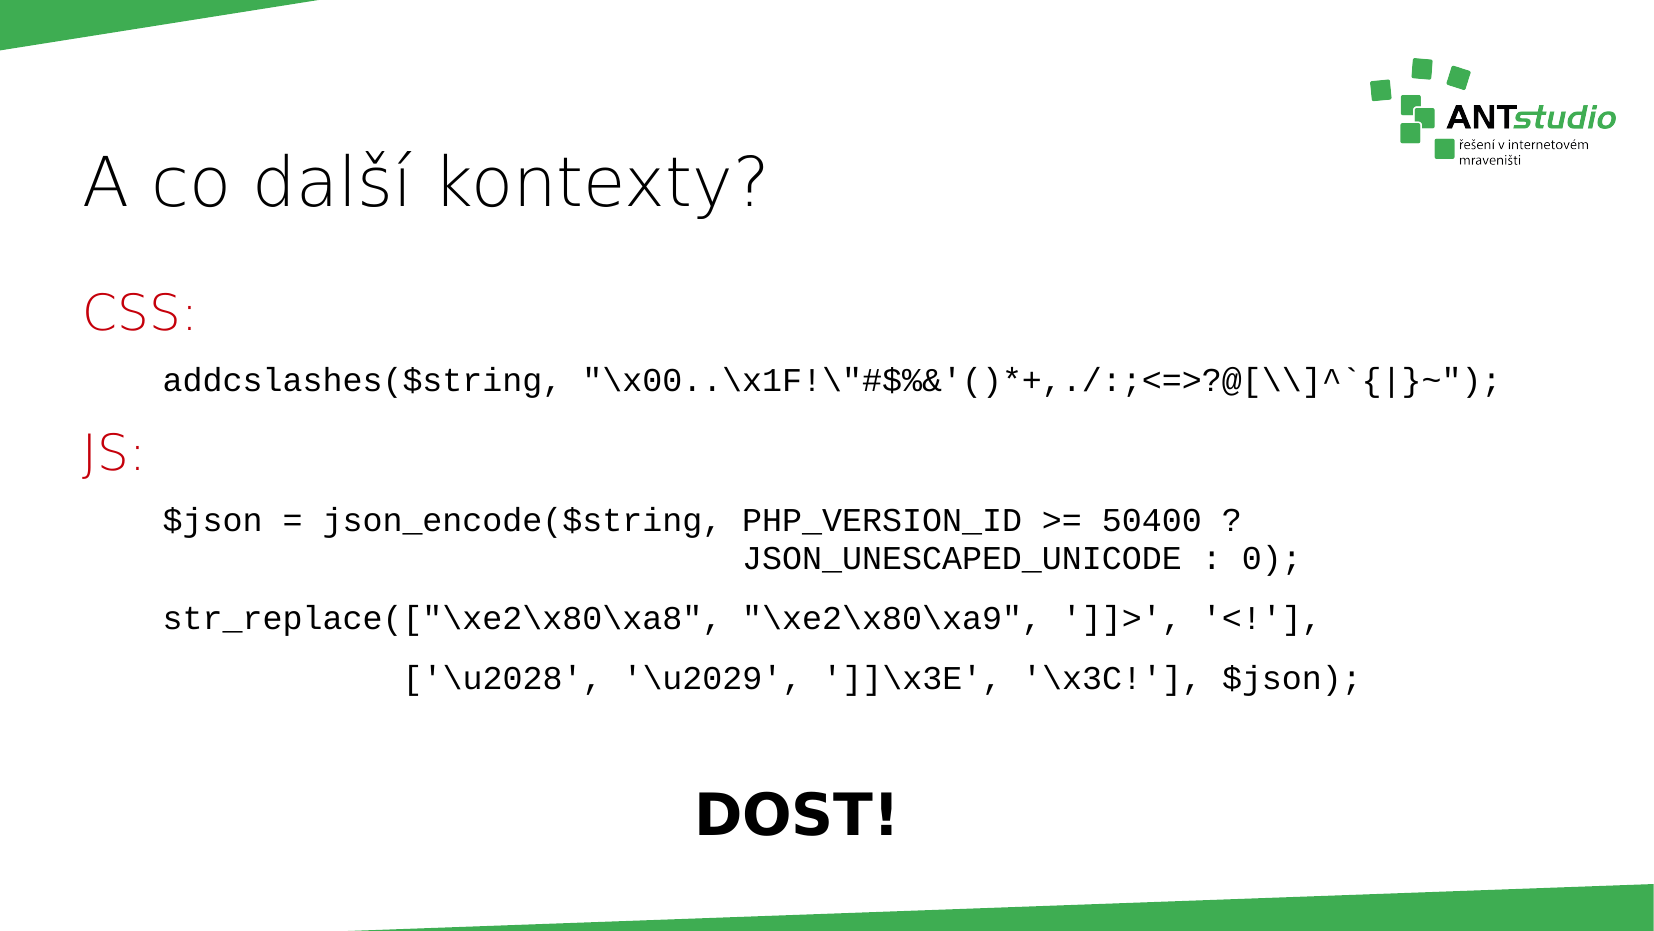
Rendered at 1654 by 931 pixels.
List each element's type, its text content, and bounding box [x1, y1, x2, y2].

picture [1370, 58, 1616, 165]
list CSS: addcslashes($string, "\x00..\x1F!\"#$%&'()*+,./:;<=>?@[\\]^`{|}~"); JS: $json = json_encode($string, PHP_VERSION_ID >= 50400 ? JSON_UNESCAPED_UNICODE : 0); str_replace(["\xe2\x80\xa8", "\xe2\x80\xa9", ']]>', '<!'], ['\u2028', '\u2029', ']]\x3E', '\x3C!'], $json); DOST! [82, 283, 1512, 847]
title A co další kontexty? [82, 104, 1571, 260]
